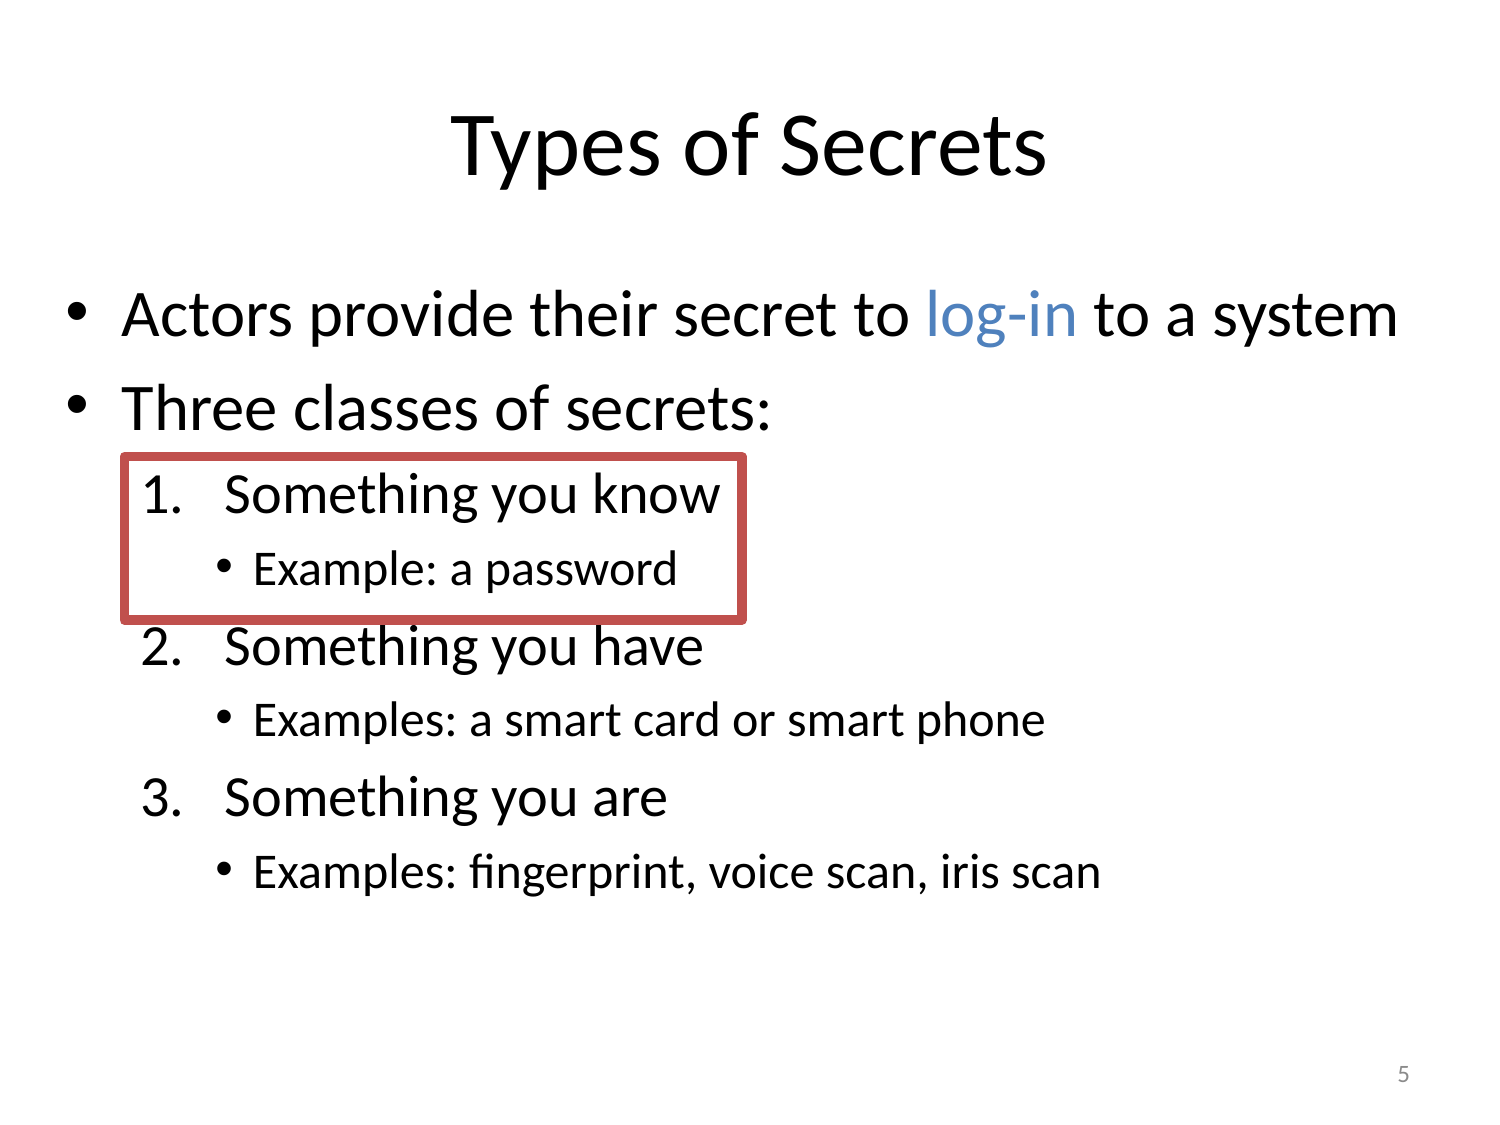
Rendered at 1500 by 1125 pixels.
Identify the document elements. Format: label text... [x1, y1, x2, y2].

slide_number 1 [1074, 1042, 1425, 1103]
title Types of Secrets [75, 45, 1425, 233]
list Actors provide their secret to log-in to a system Three classes of secrets: Something you know Example: a password Something you have Examples: a smart card or smart phone Something you are Examples: fingerprint, voice scan, iris scan [50, 262, 1475, 1091]
